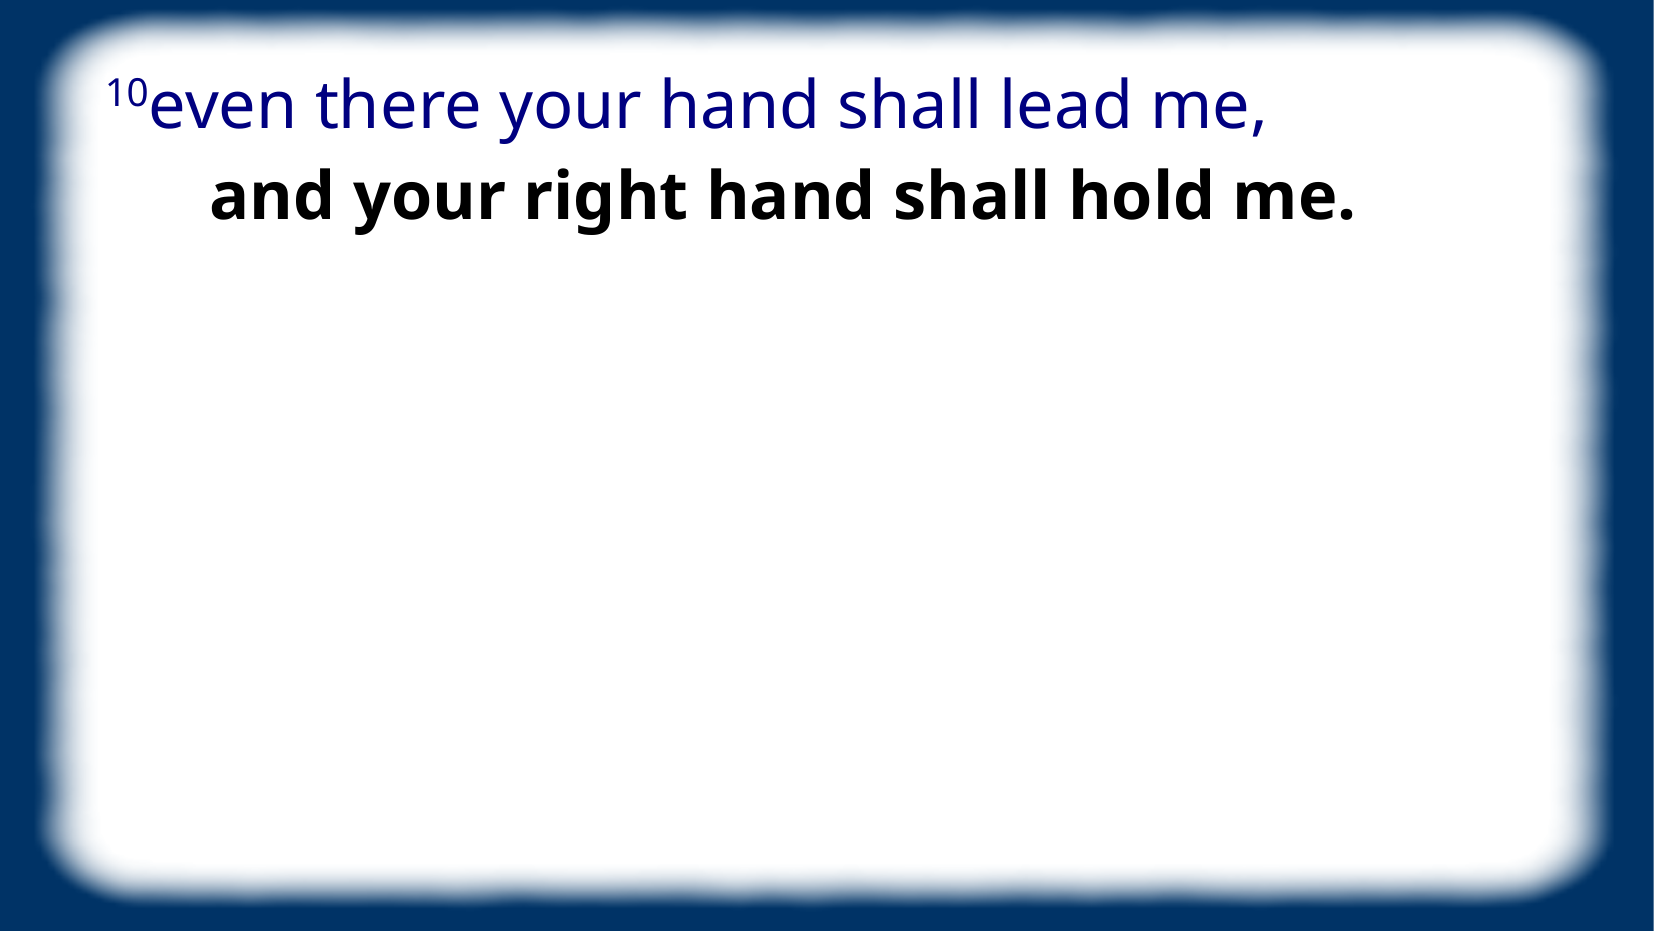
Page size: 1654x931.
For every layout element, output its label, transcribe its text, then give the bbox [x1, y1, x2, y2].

picture [0, 0, 1654, 931]
text_box 10even there your hand shall lead me, and your right hand shall hold me. [90, 50, 1561, 421]
